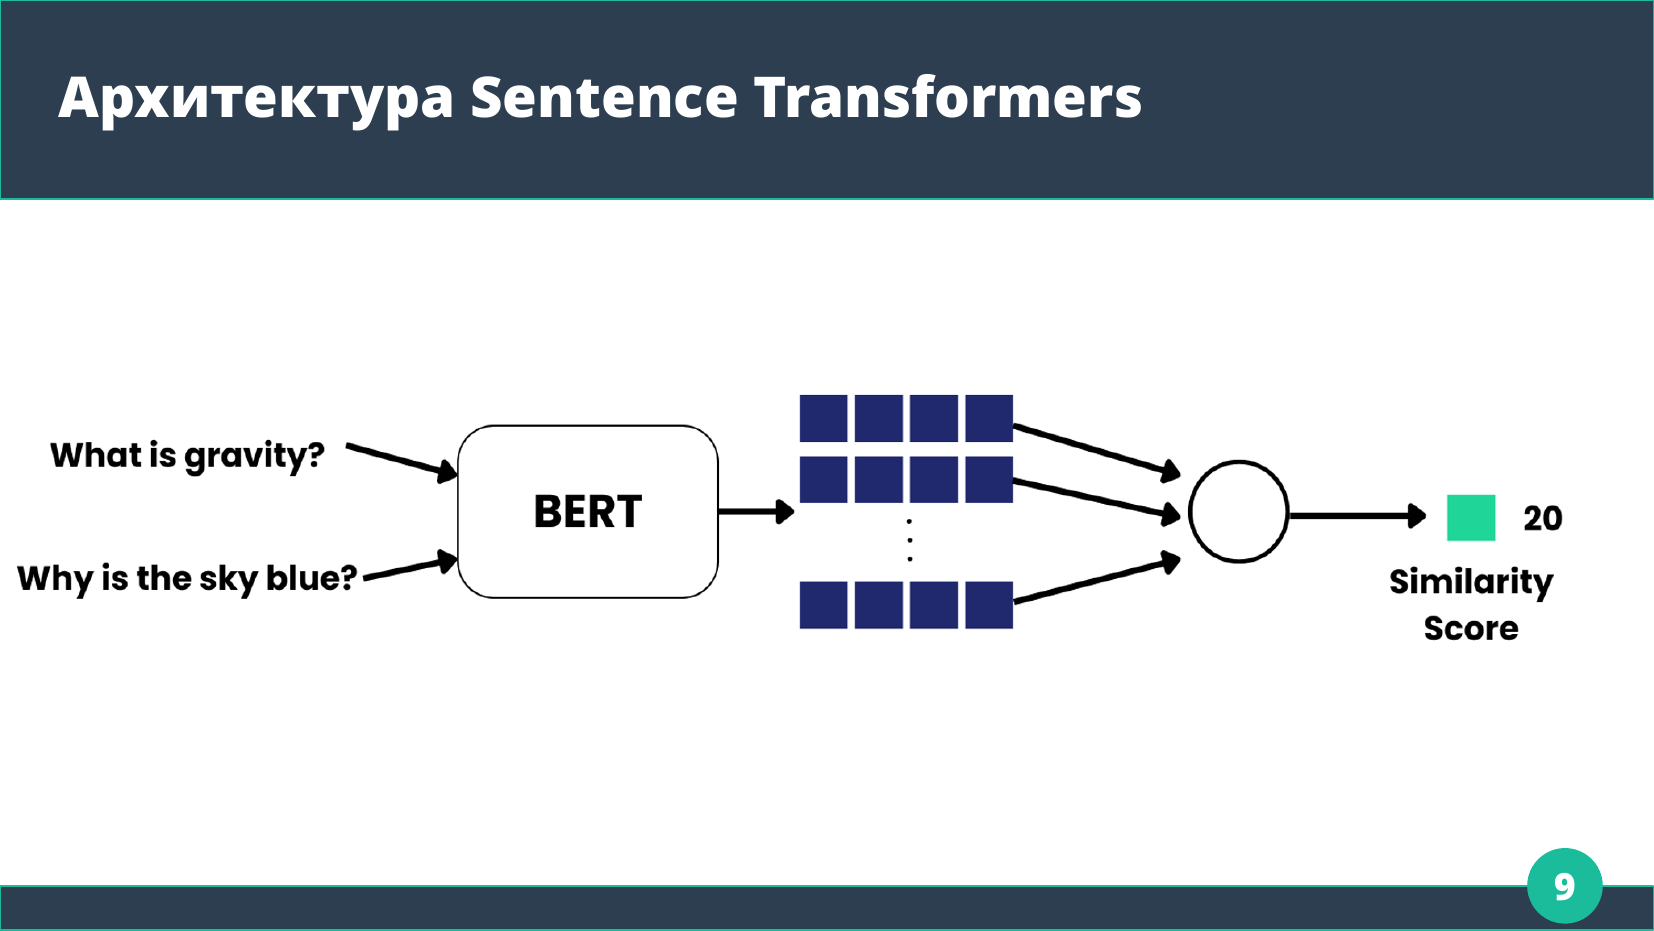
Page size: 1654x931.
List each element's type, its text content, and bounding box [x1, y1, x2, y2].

picture [0, 337, 1613, 702]
title Архитектура Sentence Transformers [59, 37, 1595, 155]
